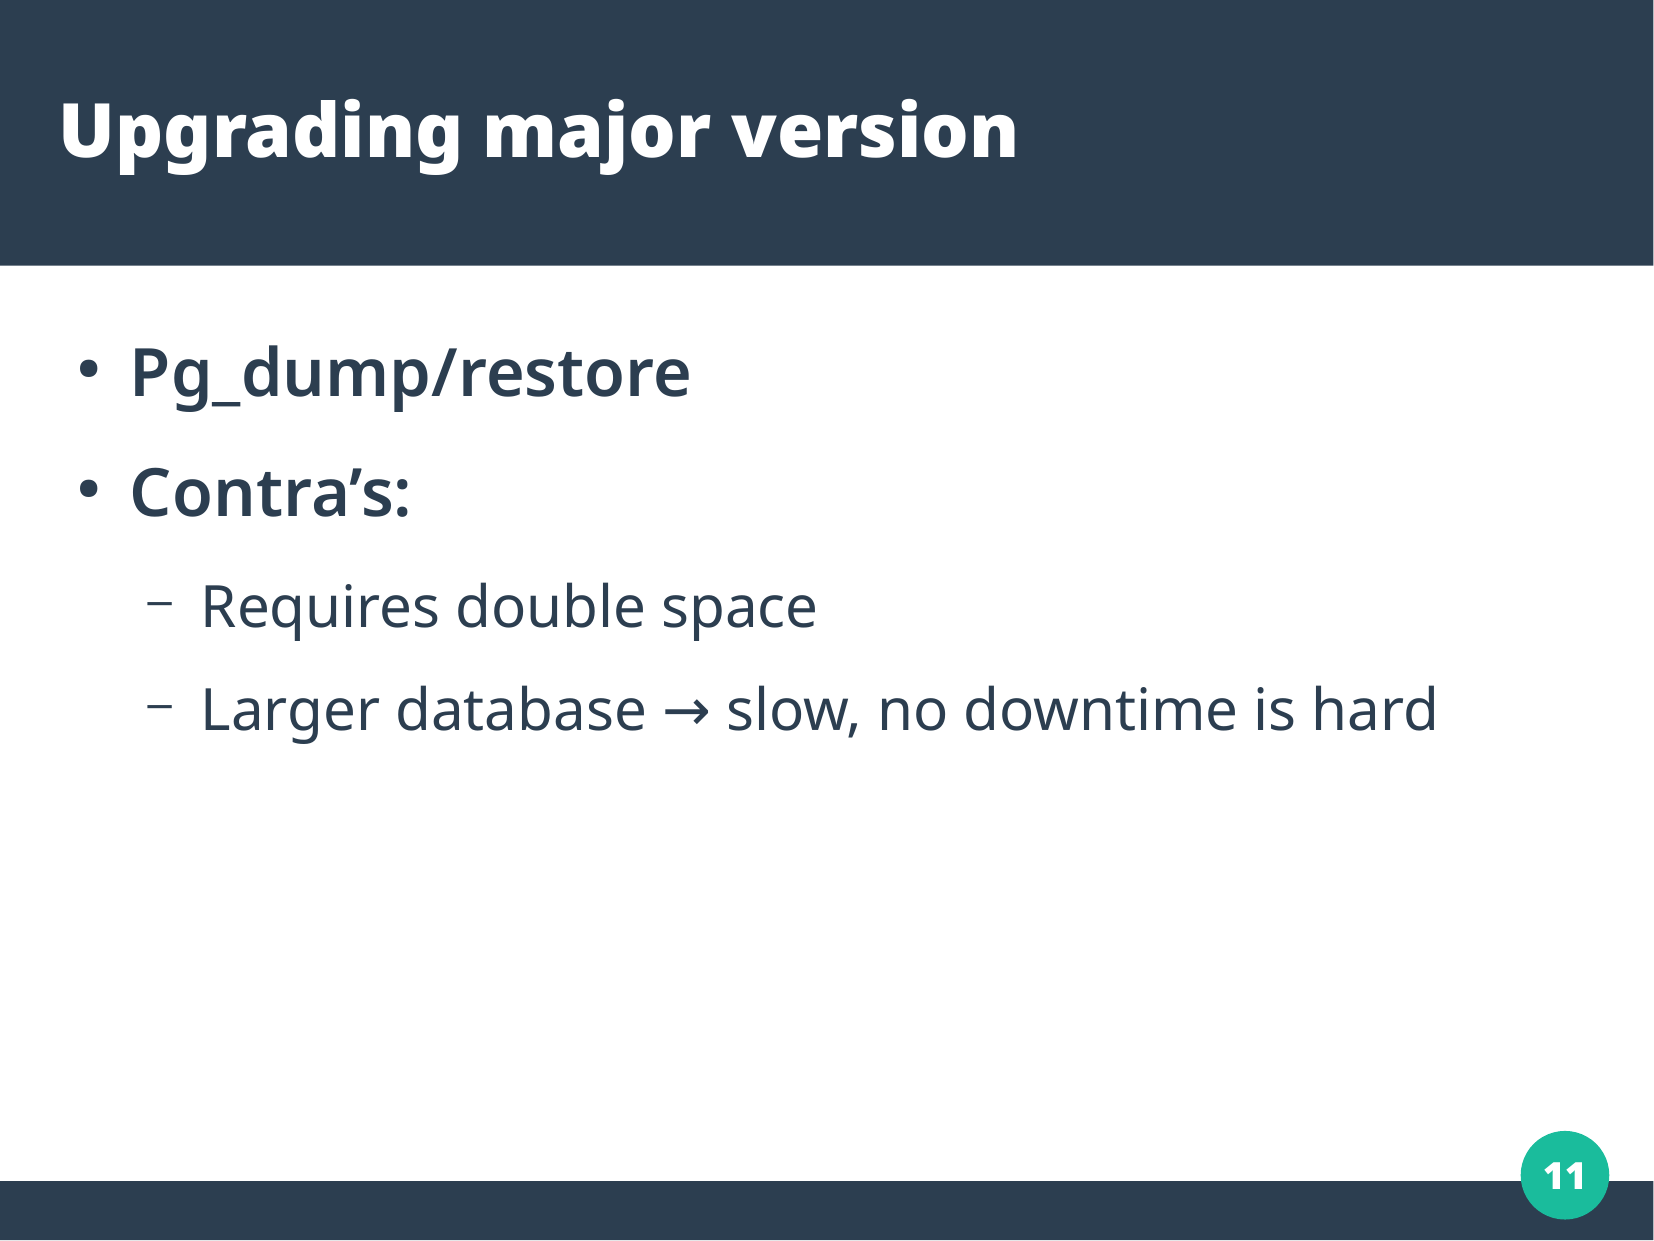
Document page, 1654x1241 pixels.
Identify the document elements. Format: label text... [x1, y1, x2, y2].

title Upgrading major version [59, 49, 1595, 207]
list Pg_dump/restore Contra’s: Requires double space Larger database → slow, no downtime is hard [59, 324, 1595, 1152]
